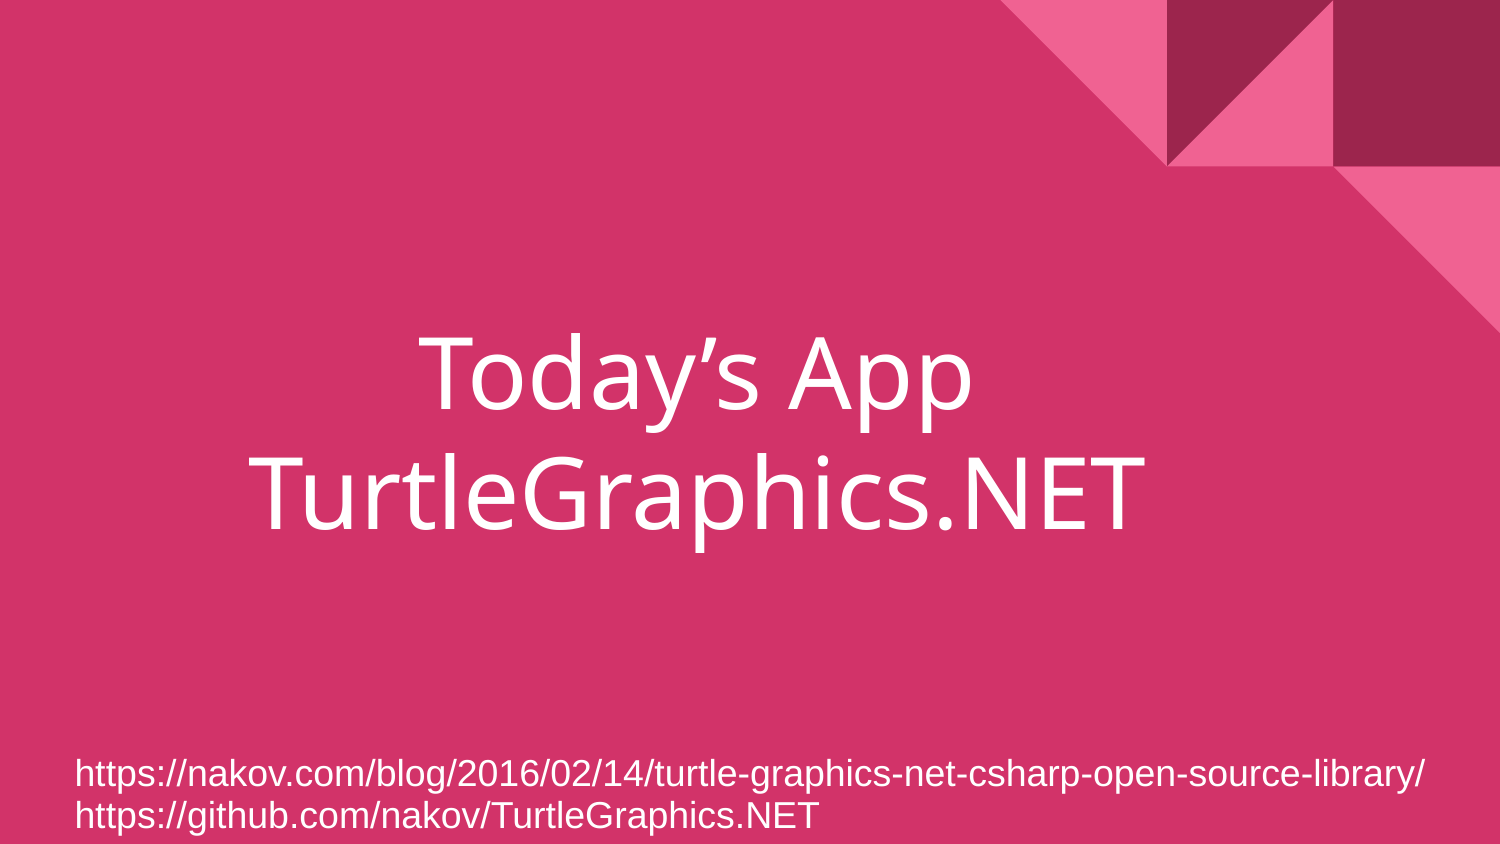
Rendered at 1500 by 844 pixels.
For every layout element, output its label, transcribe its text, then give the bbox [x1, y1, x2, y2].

title Today’s App TurtleGraphics.NET [180, 94, 1216, 744]
text_box https://nakov.com/blog/2016/02/14/turtle-graphics-net-csharp-open-source-library/ https://github.com/nakov/TurtleGraphics.NET [60, 744, 1441, 844]
